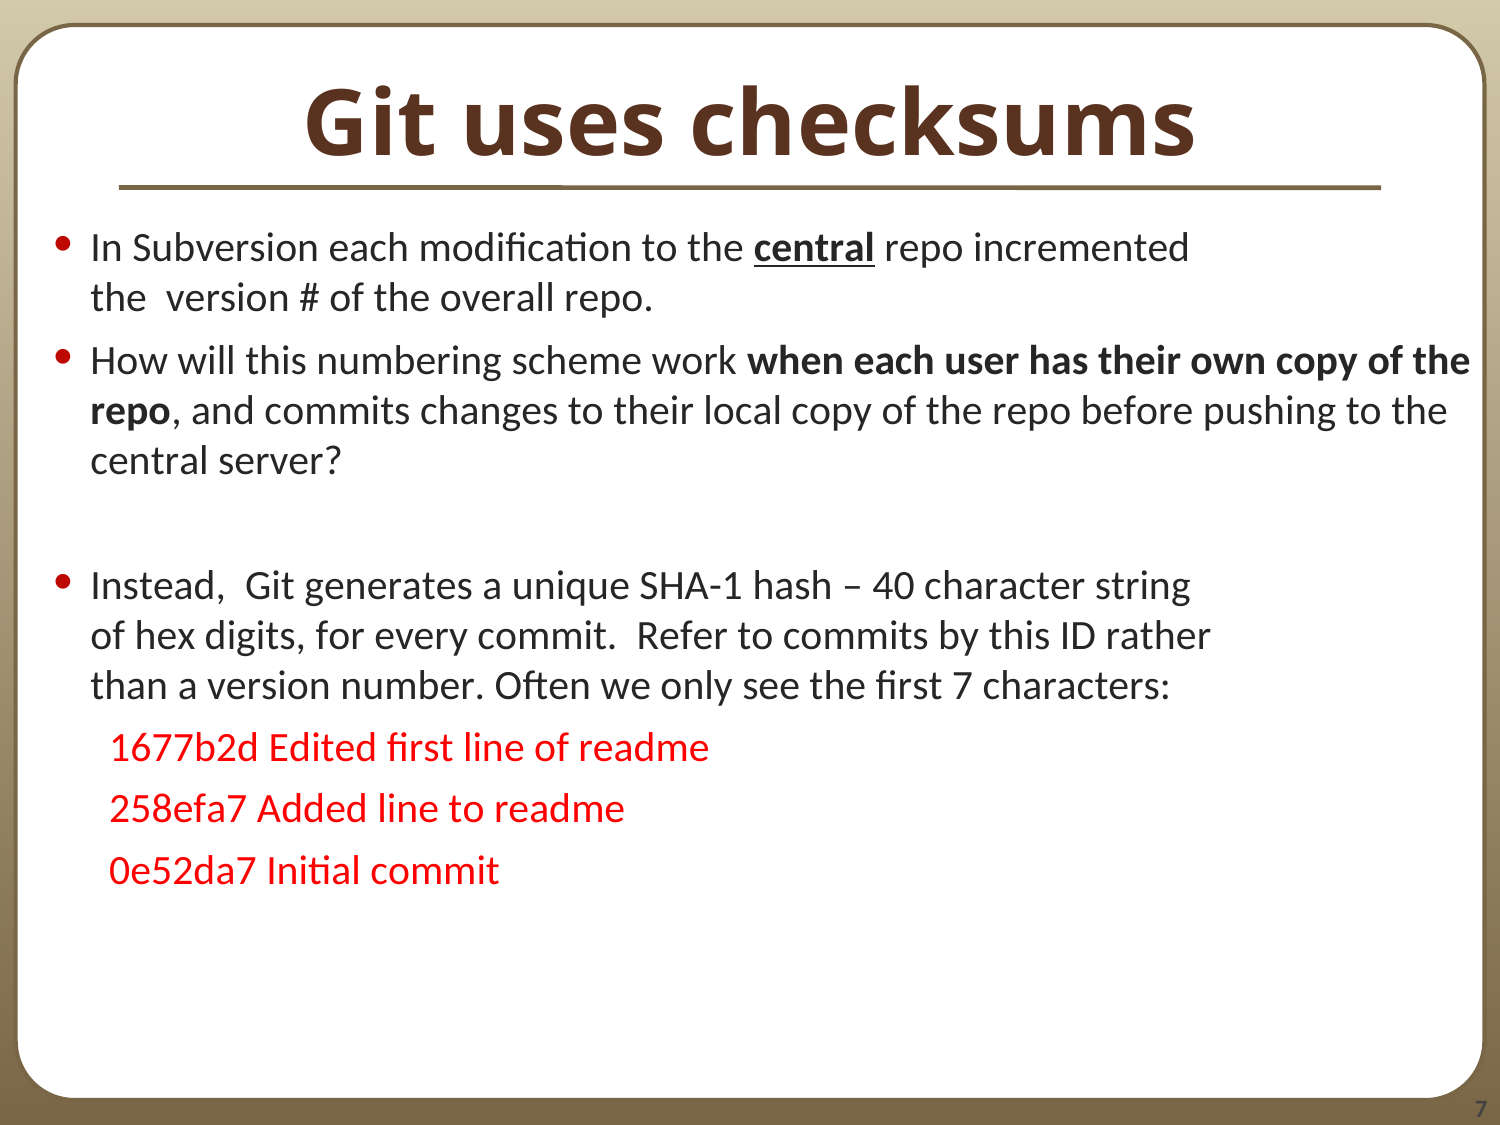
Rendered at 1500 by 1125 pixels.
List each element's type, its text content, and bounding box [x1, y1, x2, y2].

title Git uses checksums [0, 24, 1500, 212]
list In Subversion each modification to the central repo incremented the version # of the overall repo. How will this numbering scheme work when each user has their own copy of the repo, and commits changes to their local copy of the repo before pushing to the central server? Instead, Git generates a unique SHA-1 hash – 40 character string of hex digits, for every commit. Refer to commits by this ID rather than a version number. Often we only see the first 7 characters: 1677b2d Edited first line of readme 258efa7 Added line to readme 0e52da7 Initial commit [0, 212, 1500, 1012]
